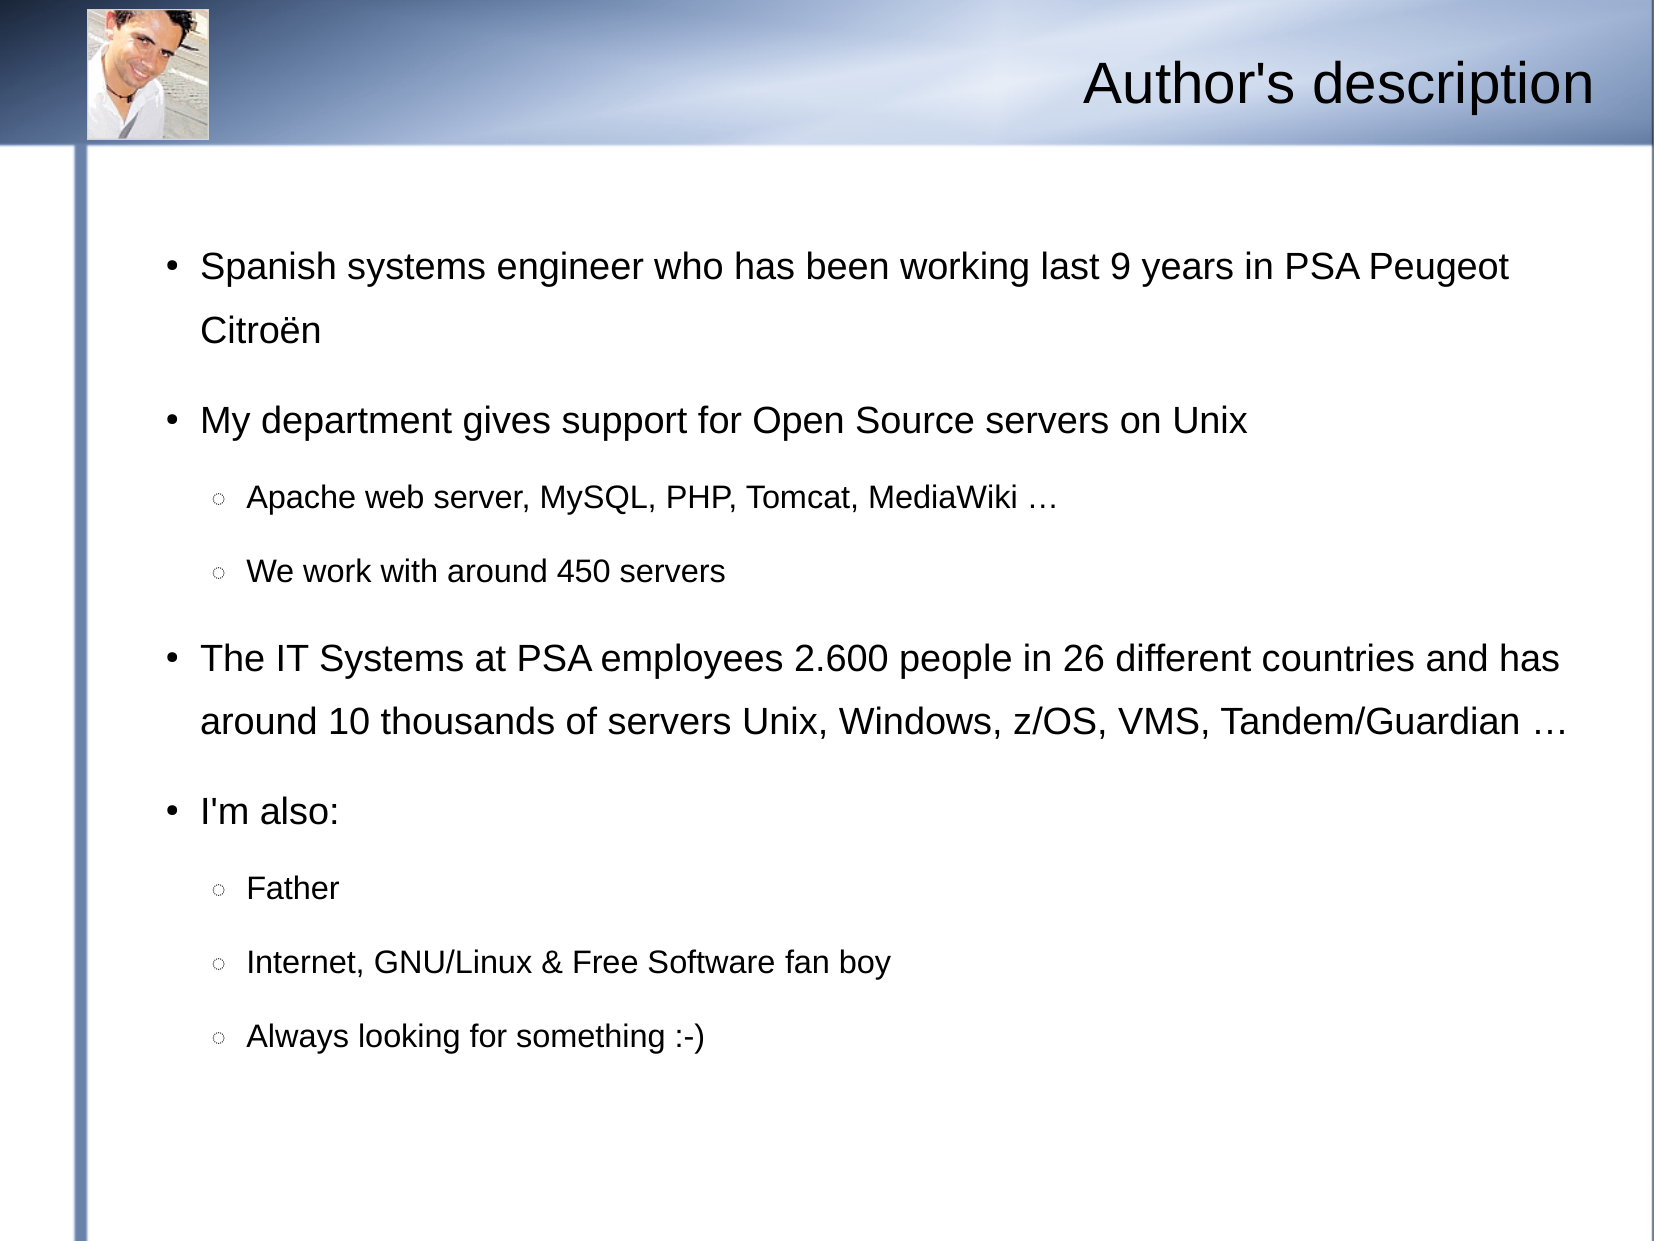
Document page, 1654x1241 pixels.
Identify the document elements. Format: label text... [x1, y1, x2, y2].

list Spanish systems engineer who has been working last 9 years in PSA Peugeot Citroën My department gives support for Open Source servers on Unix Apache web server, MySQL, PHP, Tomcat, MediaWiki … We work with around 450 servers The IT Systems at PSA employees 2.600 people in 26 different countries and has around 10 thousands of servers Unix, Windows, z/OS, VMS, Tandem/Guardian … I'm also: Father Internet, GNU/Linux & Free Software fan boy Always looking for something :-) [154, 224, 1596, 1111]
picture [0, 0, 1654, 1241]
title Author's description [209, 49, 1596, 118]
